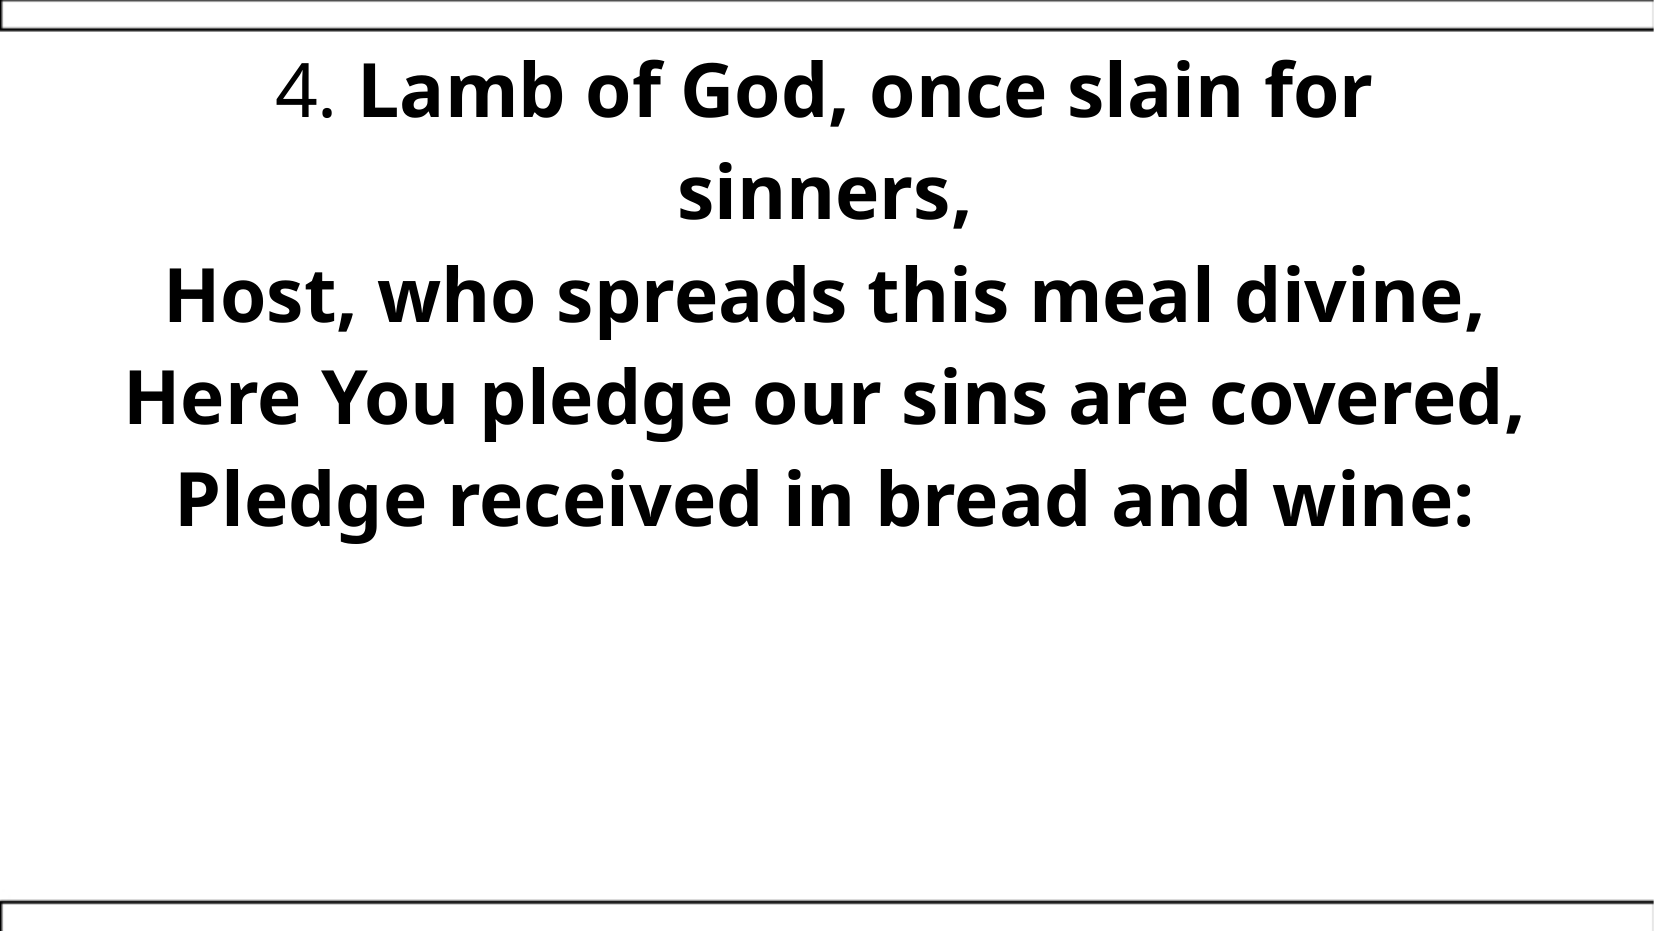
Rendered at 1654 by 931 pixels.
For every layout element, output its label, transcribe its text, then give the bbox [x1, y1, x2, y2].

text_box 4. Lamb of God, once slain for sinners, Host, who spreads this meal divine, Here You pledge our sins are covered, Pledge received in bread and wine: [105, 30, 1546, 445]
picture [0, 0, 1654, 931]
